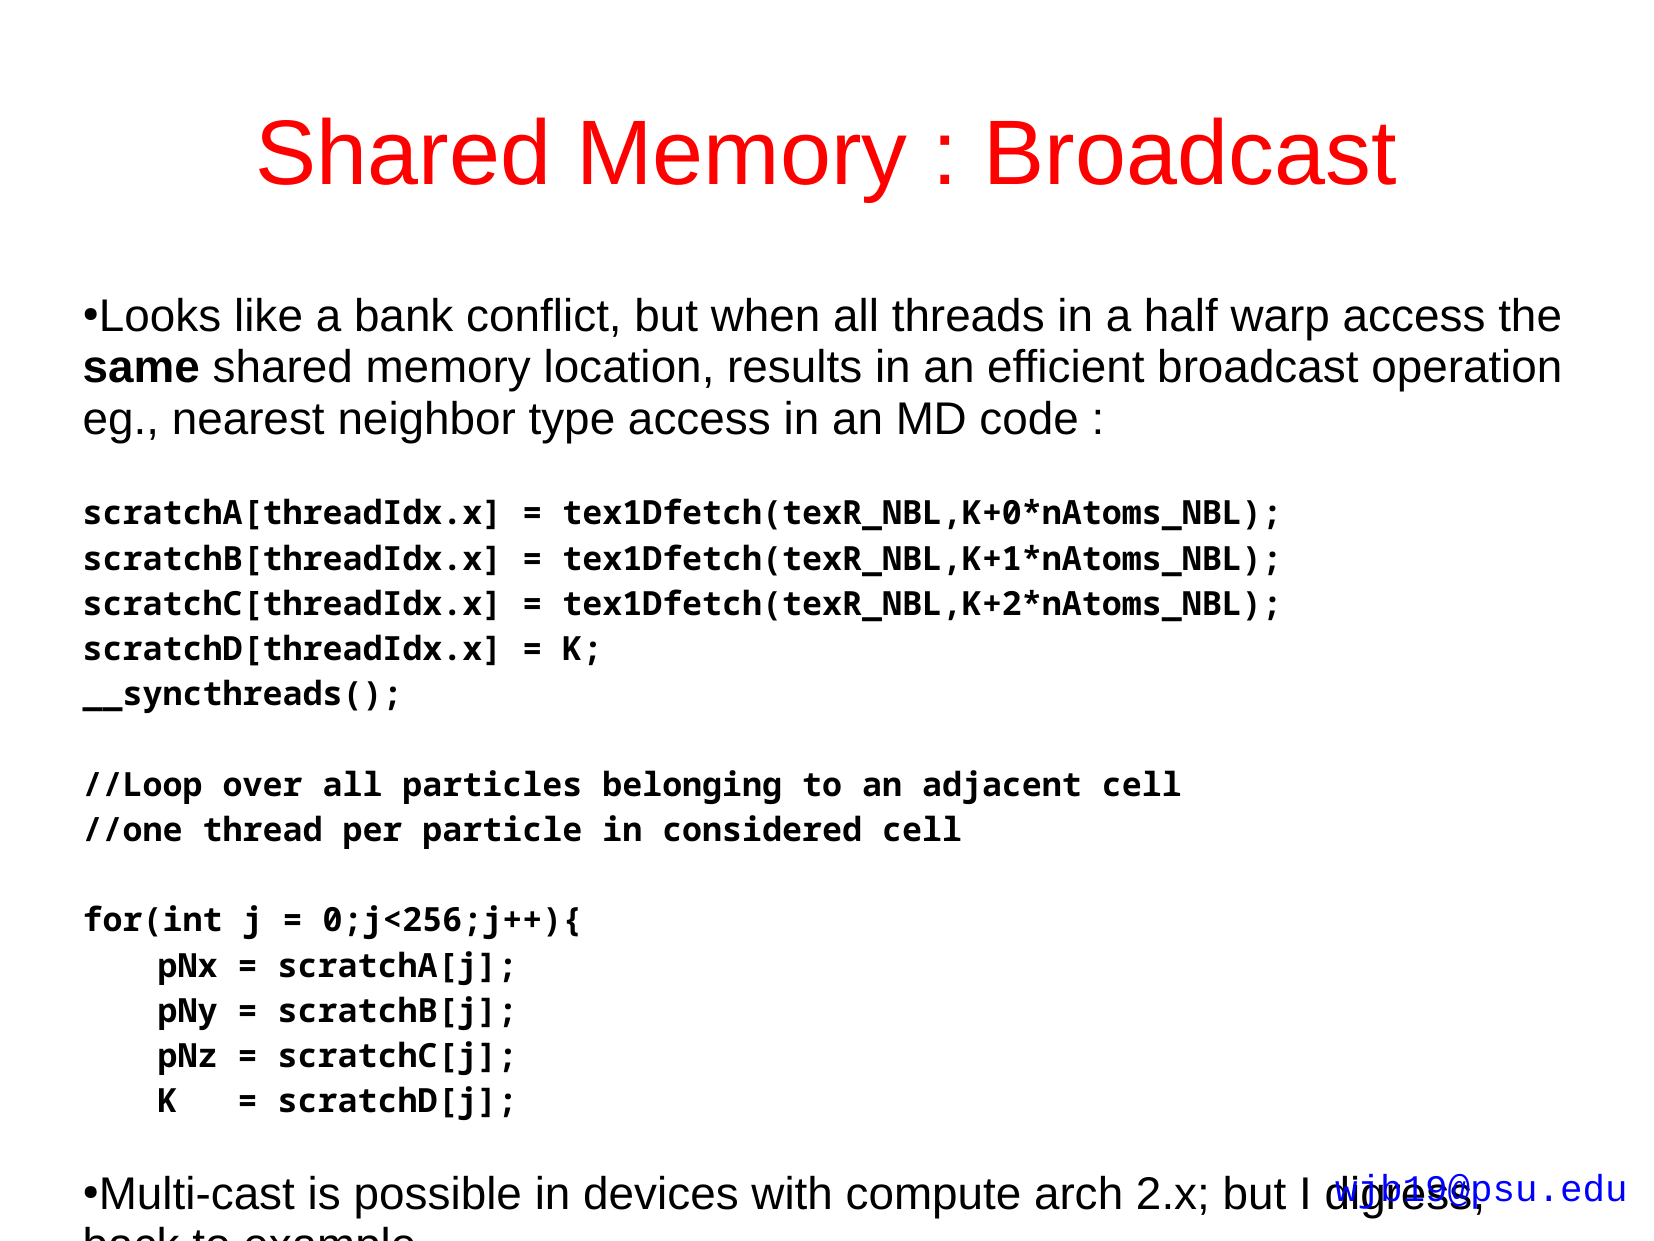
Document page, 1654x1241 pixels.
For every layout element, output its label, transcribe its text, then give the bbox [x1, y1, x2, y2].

title Shared Memory : Broadcast [82, 49, 1571, 257]
text_box wjb19@psu.edu [1320, 1162, 1643, 1220]
subtitle Looks like a bank conflict, but when all threads in a half warp access the same shared memory location, results in an efficient broadcast operation eg., nearest neighbor type access in an MD code : scratchA[threadIdx.x] = tex1Dfetch(texR_NBL,K+0*nAtoms_NBL); scratchB[threadIdx.x] = tex1Dfetch(texR_NBL,K+1*nAtoms_NBL); scratchC[threadIdx.x] = tex1Dfetch(texR_NBL,K+2*nAtoms_NBL); scratchD[threadIdx.x] = K; __syncthreads(); //Loop over all particles belonging to an adjacent cell //one thread per particle in considered cell for(int j = 0;j<256;j++){ pNx = scratchA[j]; pNy = scratchB[j]; pNz = scratchC[j]; K = scratchD[j]; Multi-cast is possible in devices with compute arch 2.x; but I digress, back to example... [82, 290, 1571, 1159]
